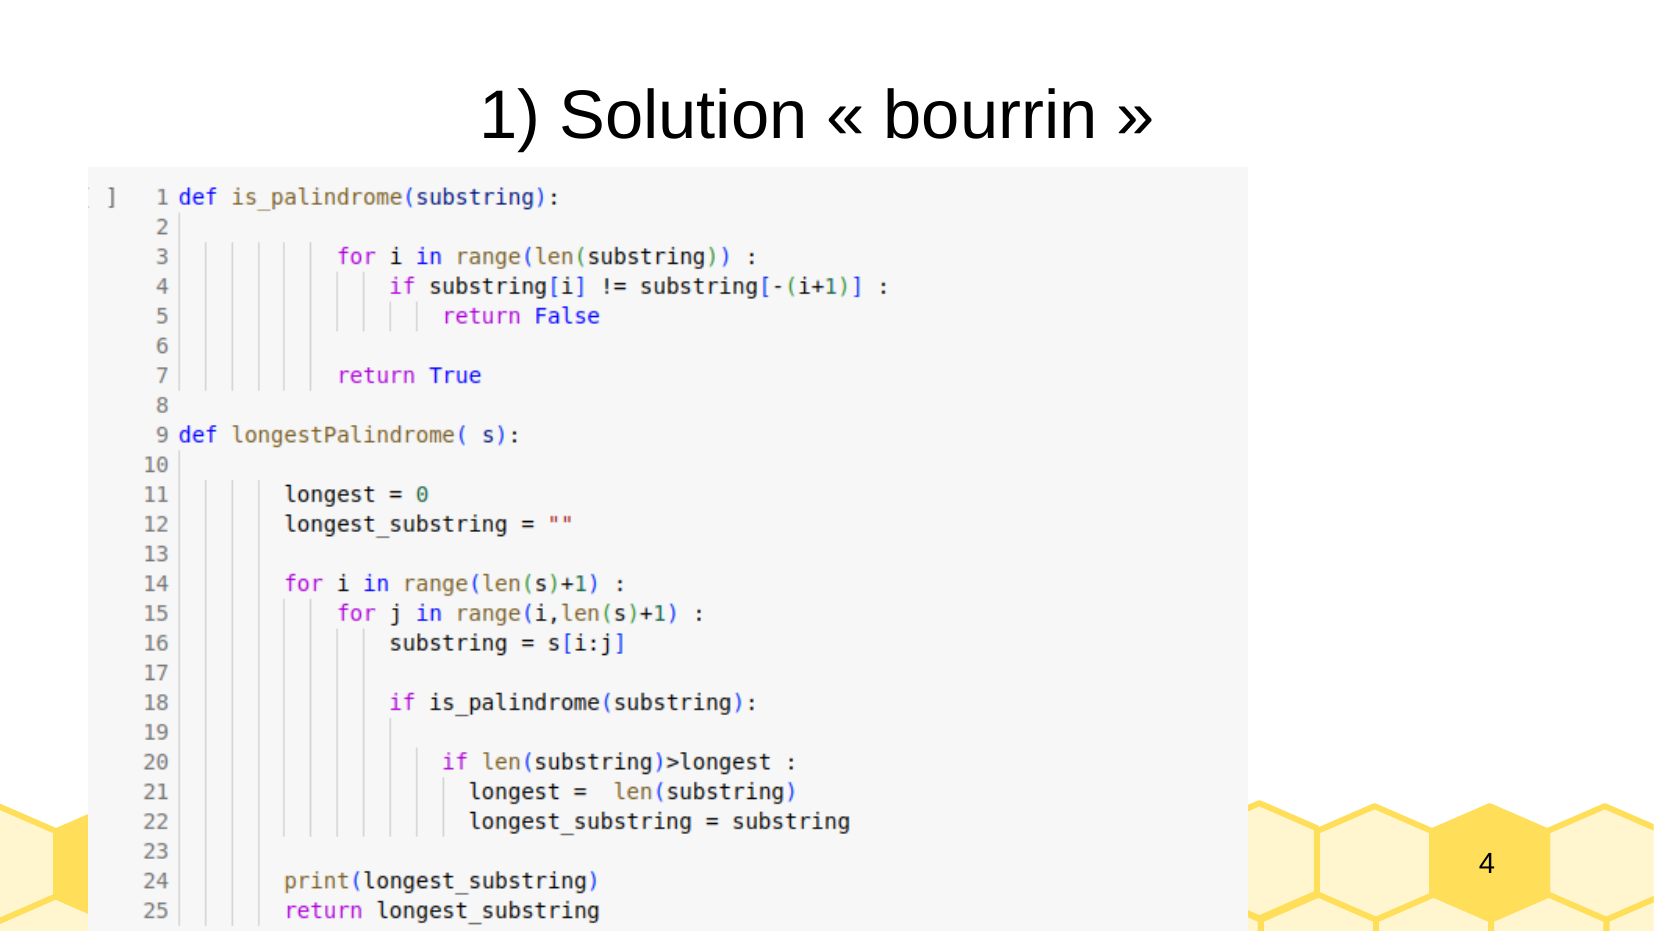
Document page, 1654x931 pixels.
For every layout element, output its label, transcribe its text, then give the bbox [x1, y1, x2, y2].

title 1) Solution « bourrin » [82, 37, 1571, 193]
picture [88, 158, 1248, 931]
